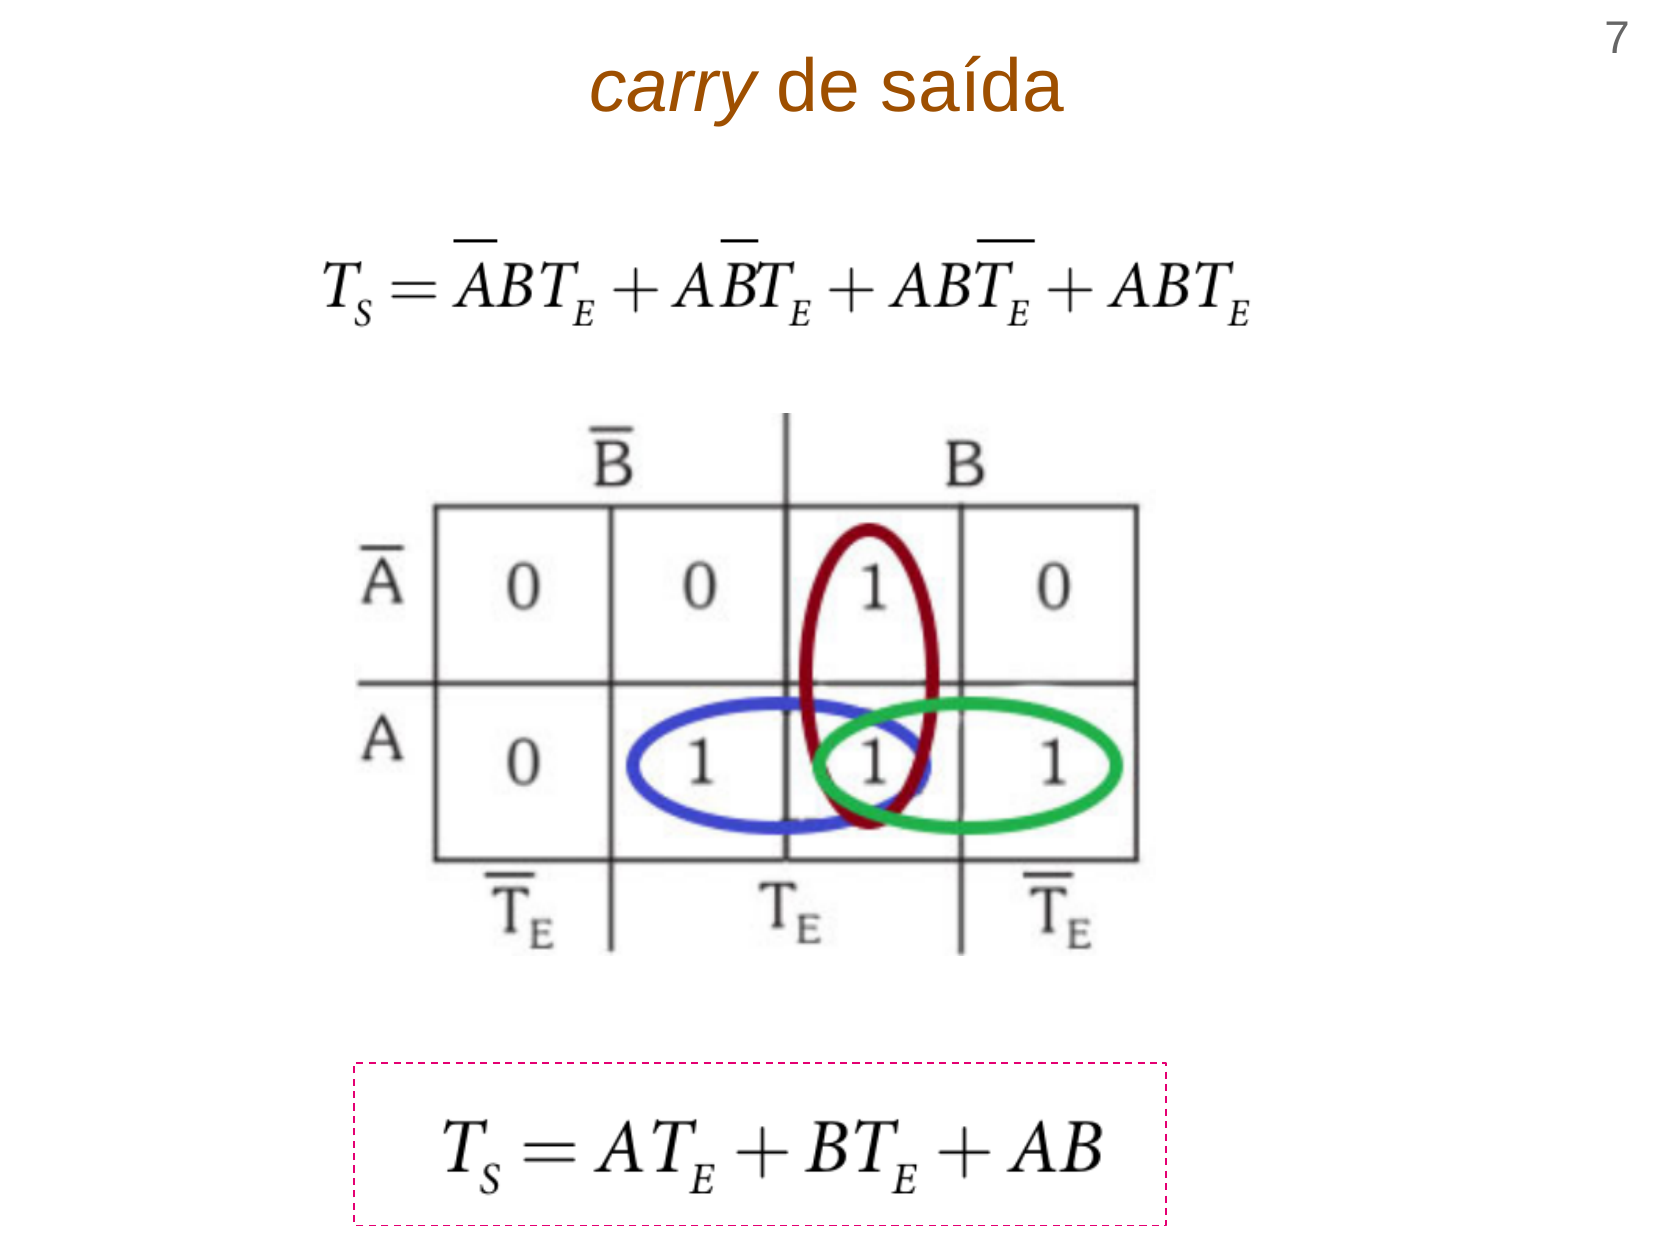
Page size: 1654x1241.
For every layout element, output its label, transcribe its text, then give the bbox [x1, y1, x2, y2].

title carry de saída [59, 29, 1595, 148]
picture [310, 216, 1282, 340]
picture [437, 1107, 1108, 1201]
picture [354, 413, 1156, 956]
